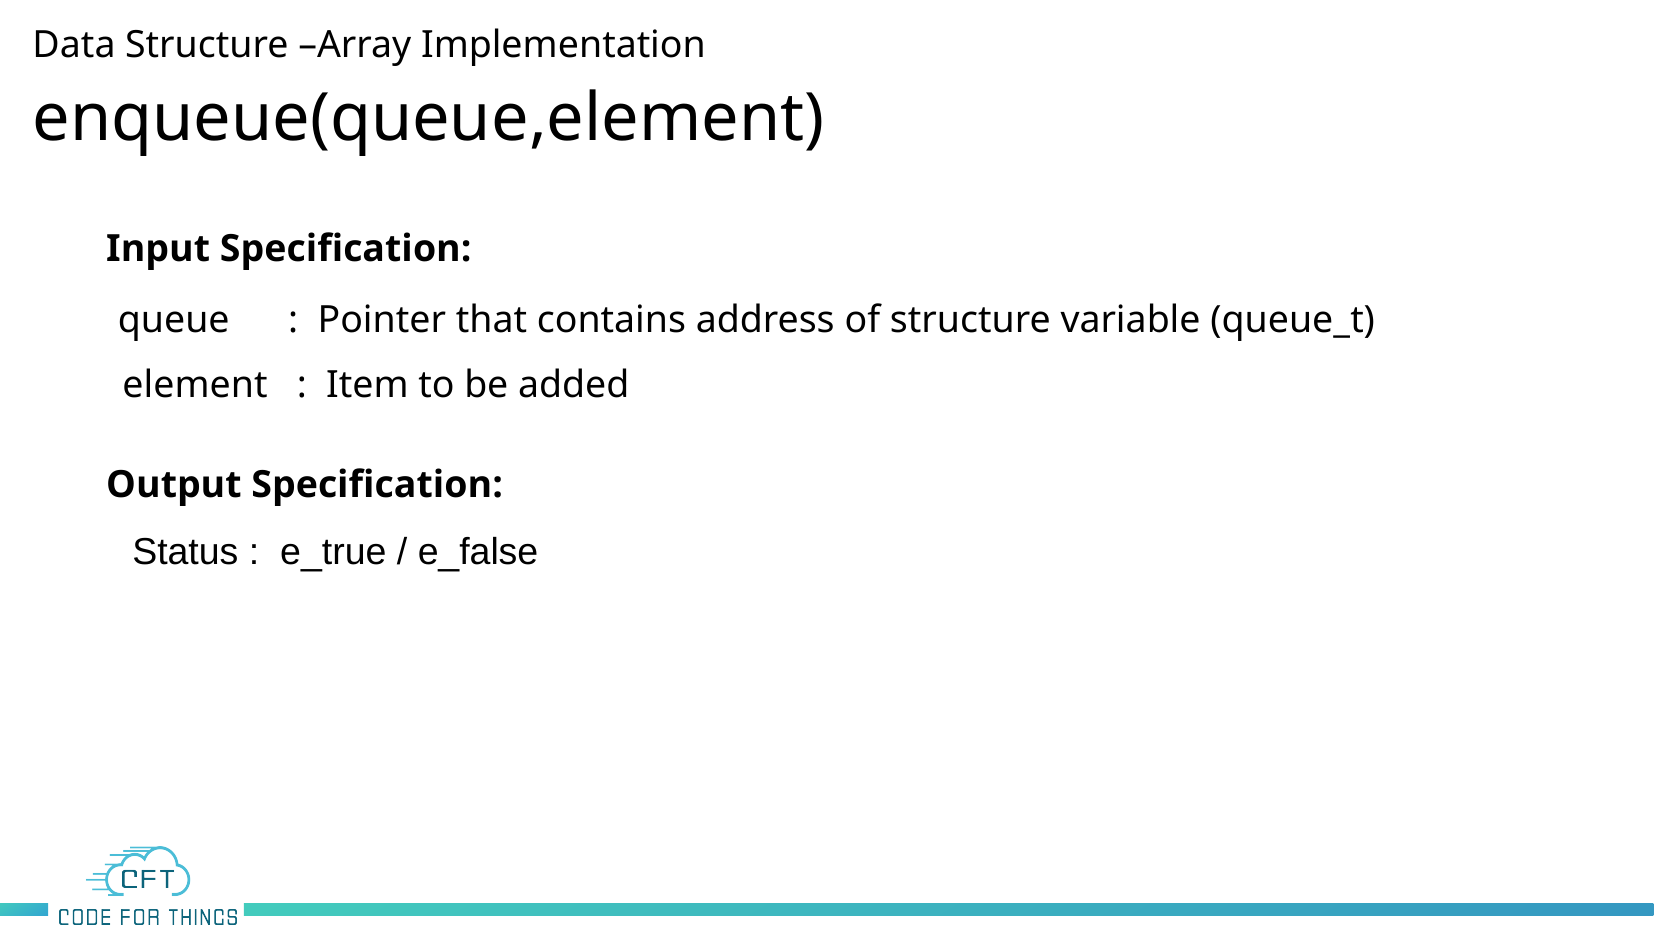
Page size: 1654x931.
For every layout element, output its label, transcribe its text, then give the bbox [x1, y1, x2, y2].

text_box Output Specification: [91, 450, 650, 518]
text_box Status : e_true / e_false [117, 523, 685, 580]
text_box element : Item to be added [107, 349, 823, 452]
text_box queue : Pointer that contains address of structure variable (queue_t) [103, 284, 1556, 387]
title Data Structure –Array Implementation enqueue(queue,element) [32, 12, 1536, 166]
text_box Input Specification: [91, 213, 556, 285]
picture [59, 846, 237, 925]
